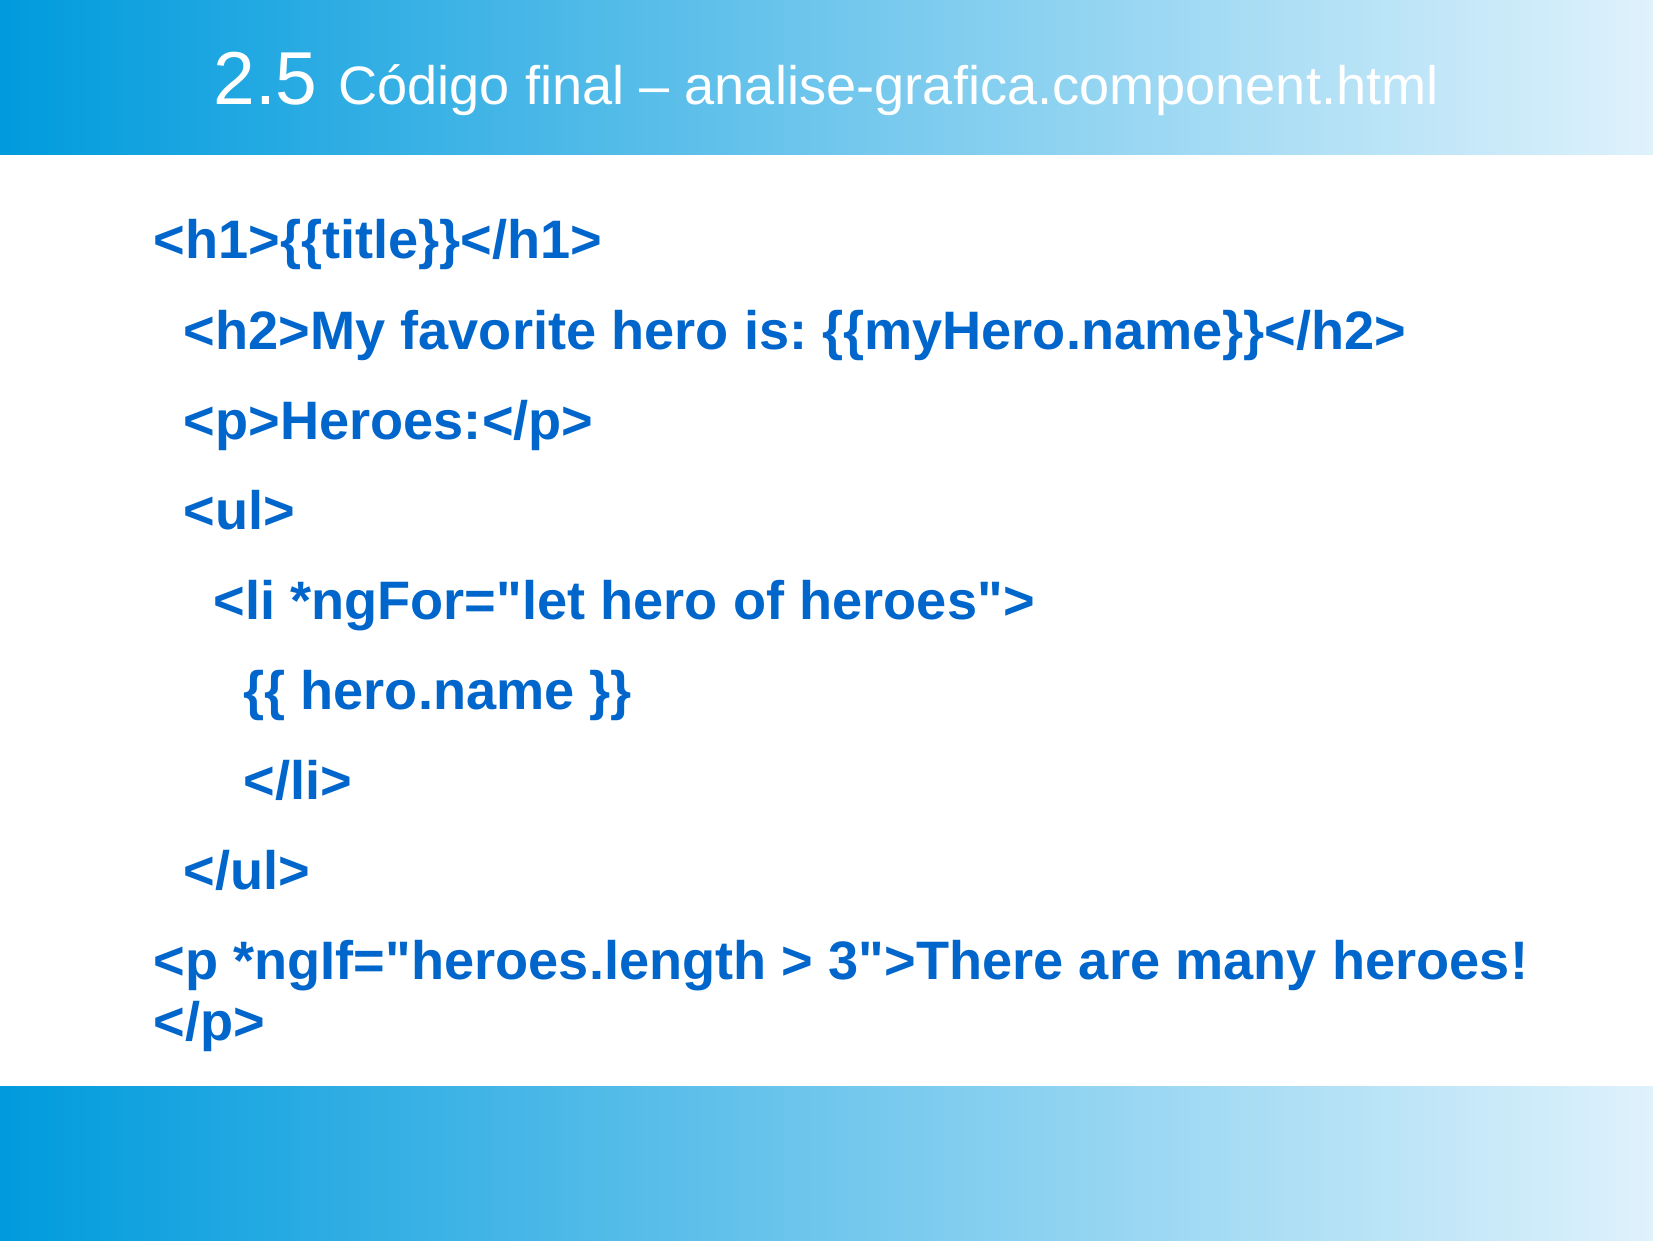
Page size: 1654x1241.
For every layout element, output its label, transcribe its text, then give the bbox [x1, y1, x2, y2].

title 2.5 Código final – analise-grafica.component.html [82, 5, 1571, 151]
list <h1>{{title}}</h1> <h2>My favorite hero is: {{myHero.name}}</h2> <p>Heroes:</p> <ul> <li *ngFor="let hero of heroes"> {{ hero.name }} </li> </ul> <p *ngIf="heroes.length > 3">There are many heroes!</p> [82, 210, 1571, 1036]
